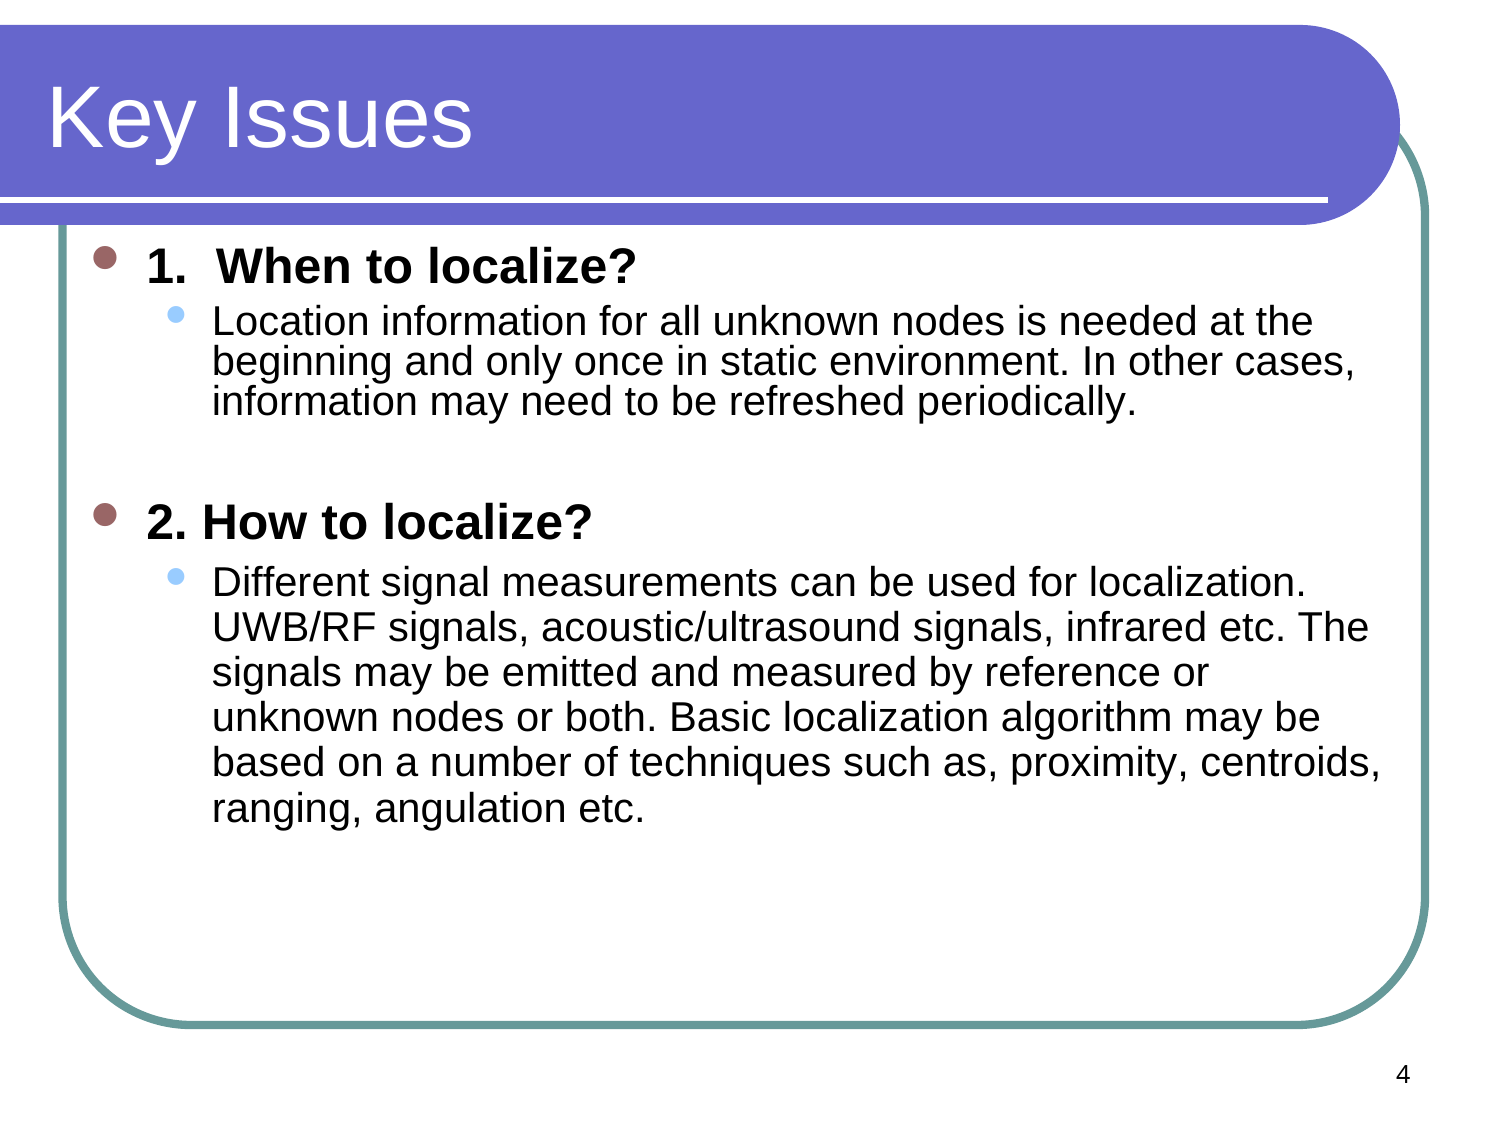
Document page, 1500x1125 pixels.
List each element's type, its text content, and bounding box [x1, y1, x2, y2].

title Key Issues [31, 37, 1347, 188]
list 1. When to localize? Location information for all unknown nodes is needed at the beginning and only once in static environment. In other cases, information may need to be refreshed periodically. 2. How to localize? Different signal measurements can be used for localization. UWB/RF signals, acoustic/ultrasound signals, infrared etc. The signals may be emitted and measured by reference or unknown nodes or both. Basic localization algorithm may be based on a number of techniques such as, proximity, centroids, ranging, angulation etc. [74, 237, 1400, 1025]
text_box <number> [1074, 1025, 1426, 1101]
